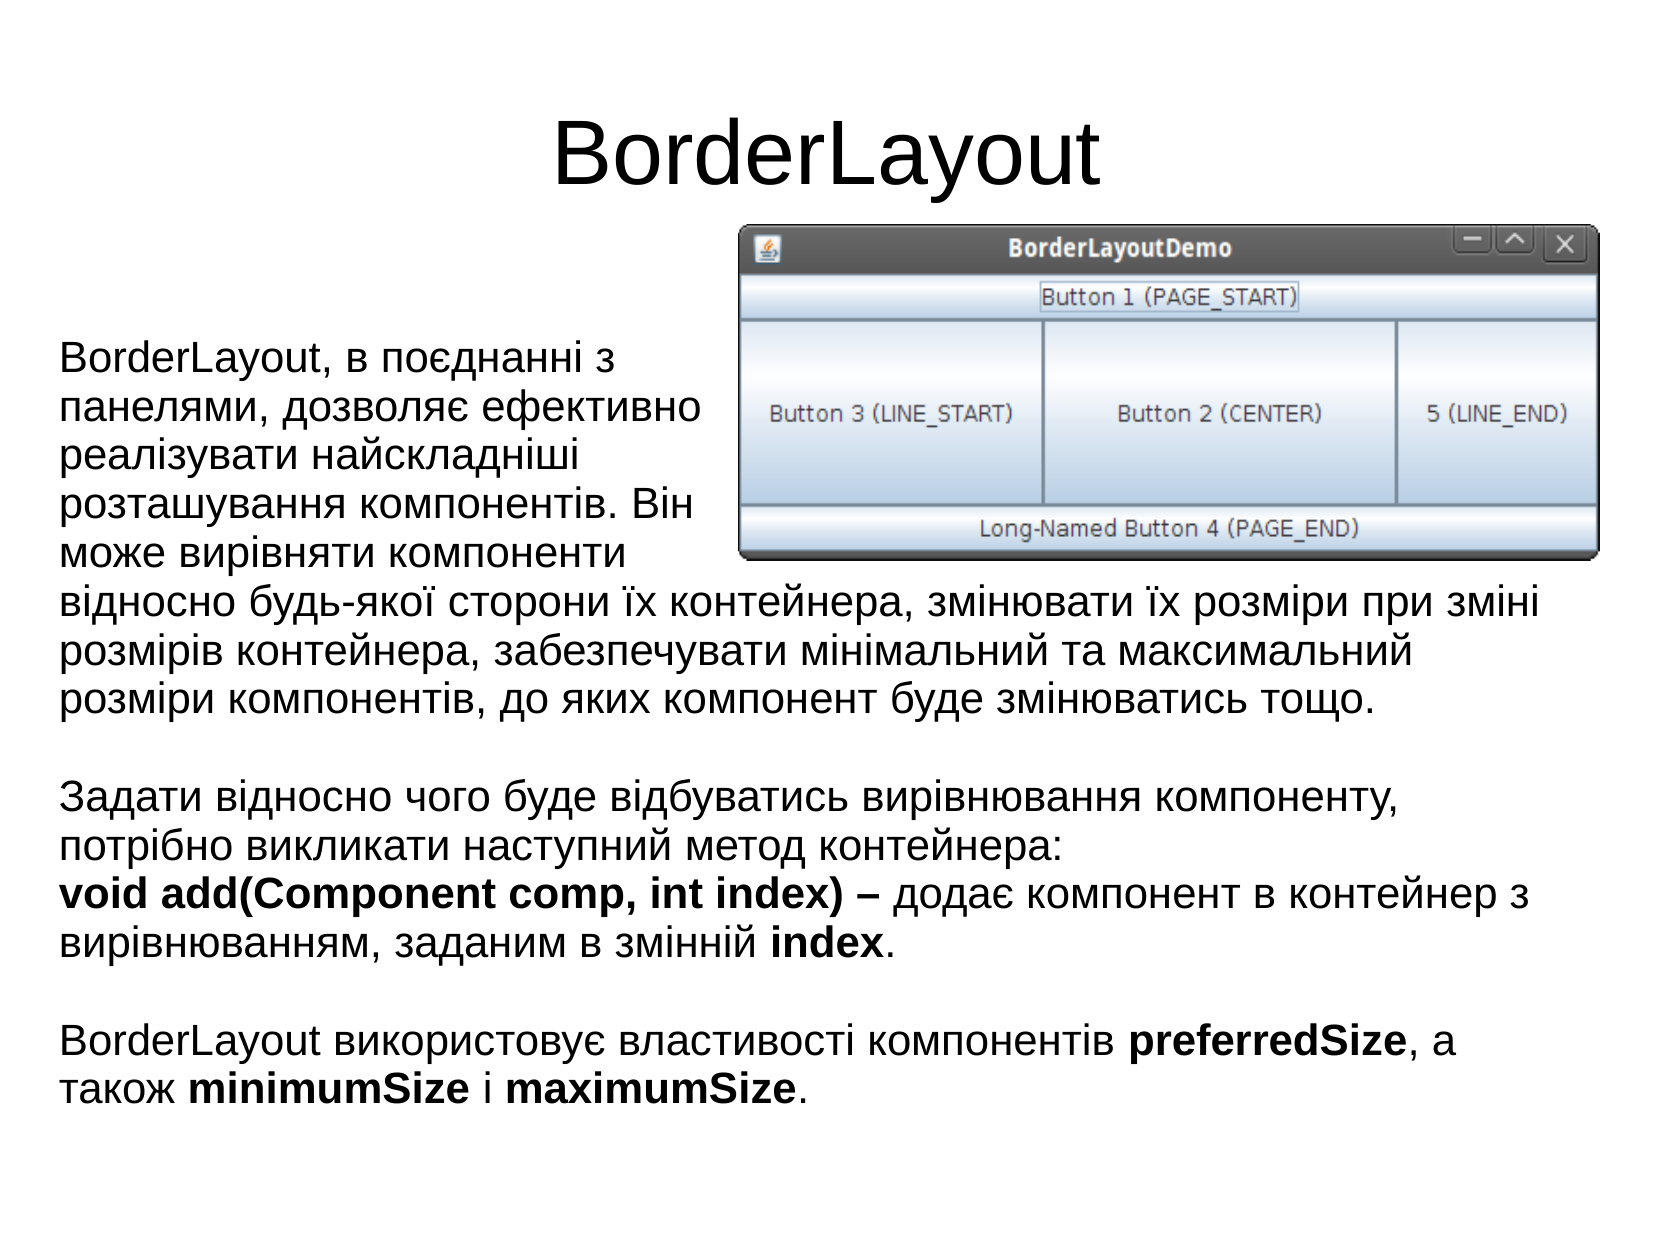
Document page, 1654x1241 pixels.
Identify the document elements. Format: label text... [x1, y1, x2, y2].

title BorderLayout [82, 49, 1571, 257]
picture [738, 224, 1600, 562]
subtitle BorderLayout, в поєднанні з панелями, дозволяє ефективно реалізувати найскладніші розташування компонентів. Він може вирівняти компоненти відносно будь-якої сторони їх контейнера, змінювати їх розміри при зміні розмірів контейнера, забезпечувати мінімальний та максимальний розміри компонентів, до яких компонент буде змінюватись тощо. Задати відносно чого буде відбуватись вирівнювання компоненту, потрібно викликати наступний метод контейнера: void add(Component comp, int index) – додає компонент в контейнер з вирівнюванням, заданим в змінній index. BorderLayout використовує властивості компонентів preferredSize, а також minimumSize і maximumSize. [59, 283, 1548, 1114]
